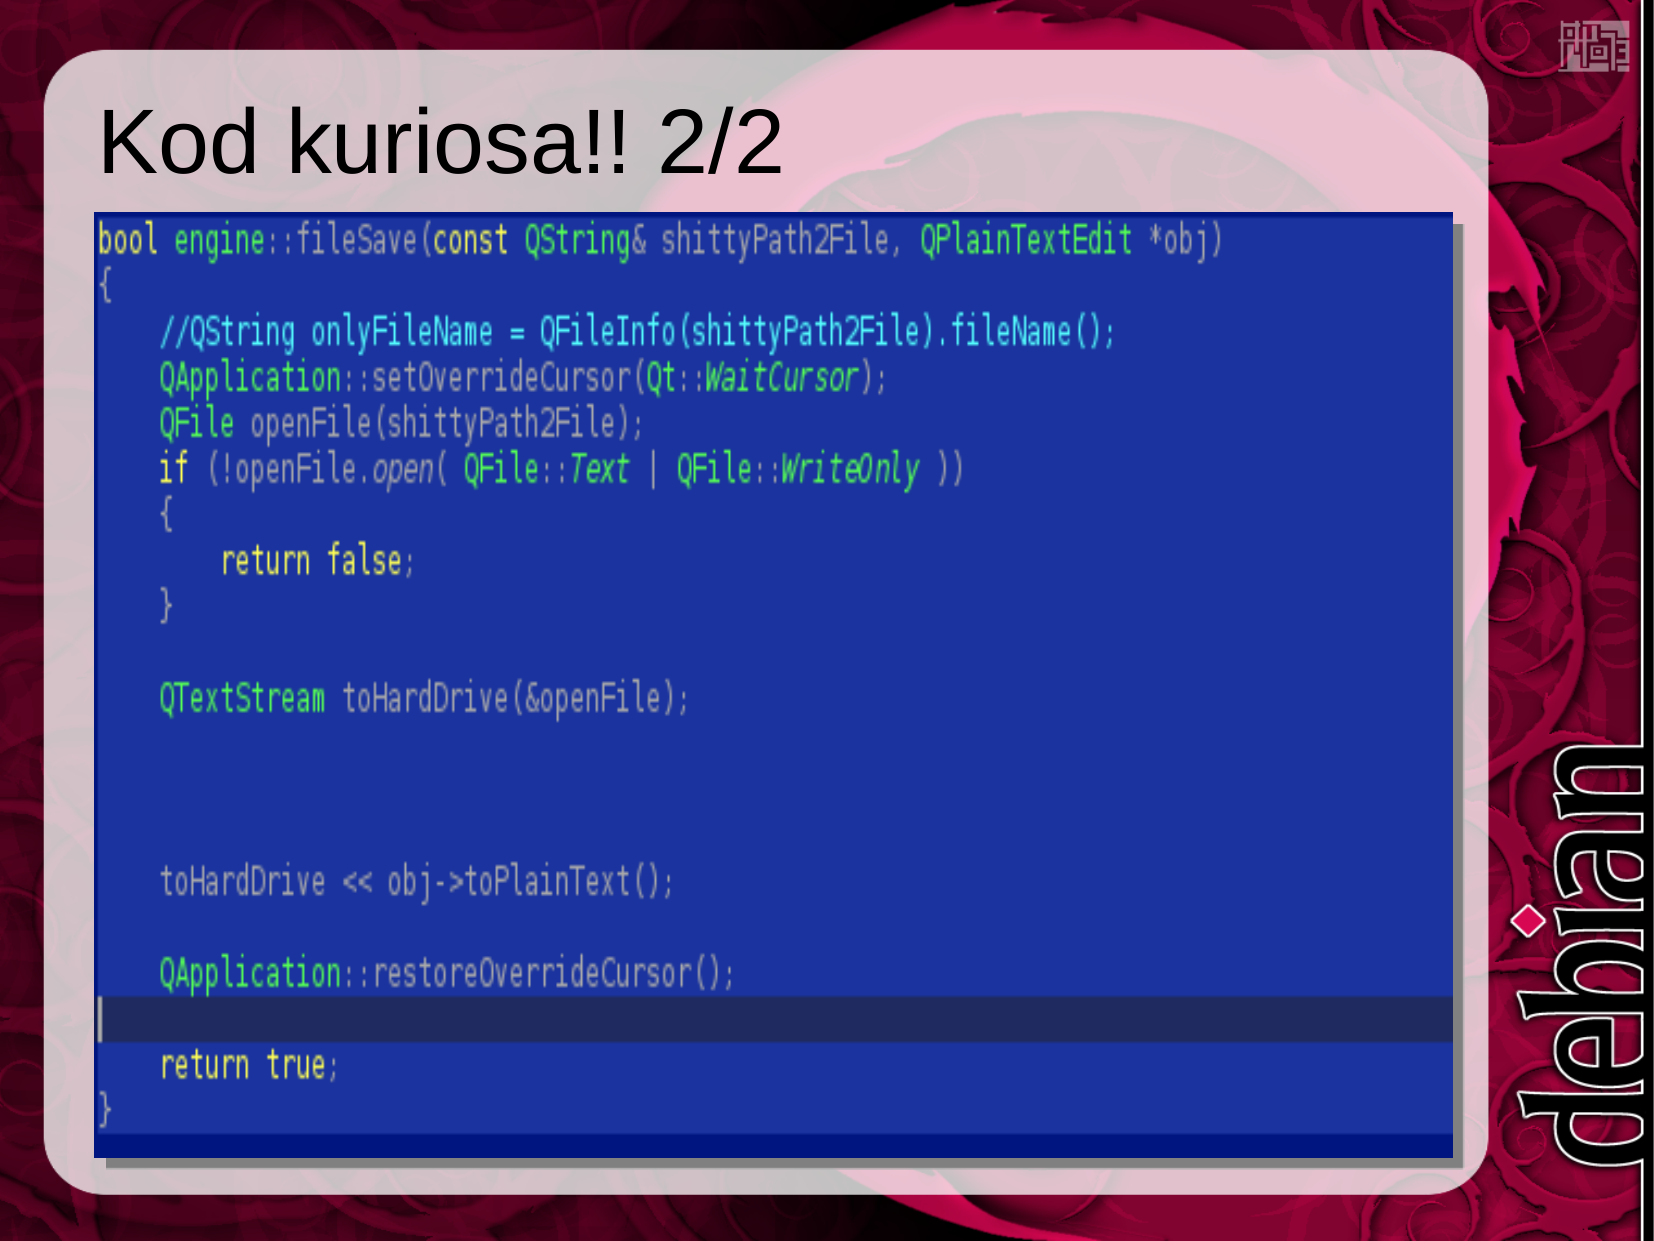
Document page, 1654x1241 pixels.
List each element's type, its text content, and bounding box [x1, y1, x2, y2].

text_box Kod kuriosa!! 2/2 [82, 82, 1418, 201]
picture [0, 0, 1654, 1241]
